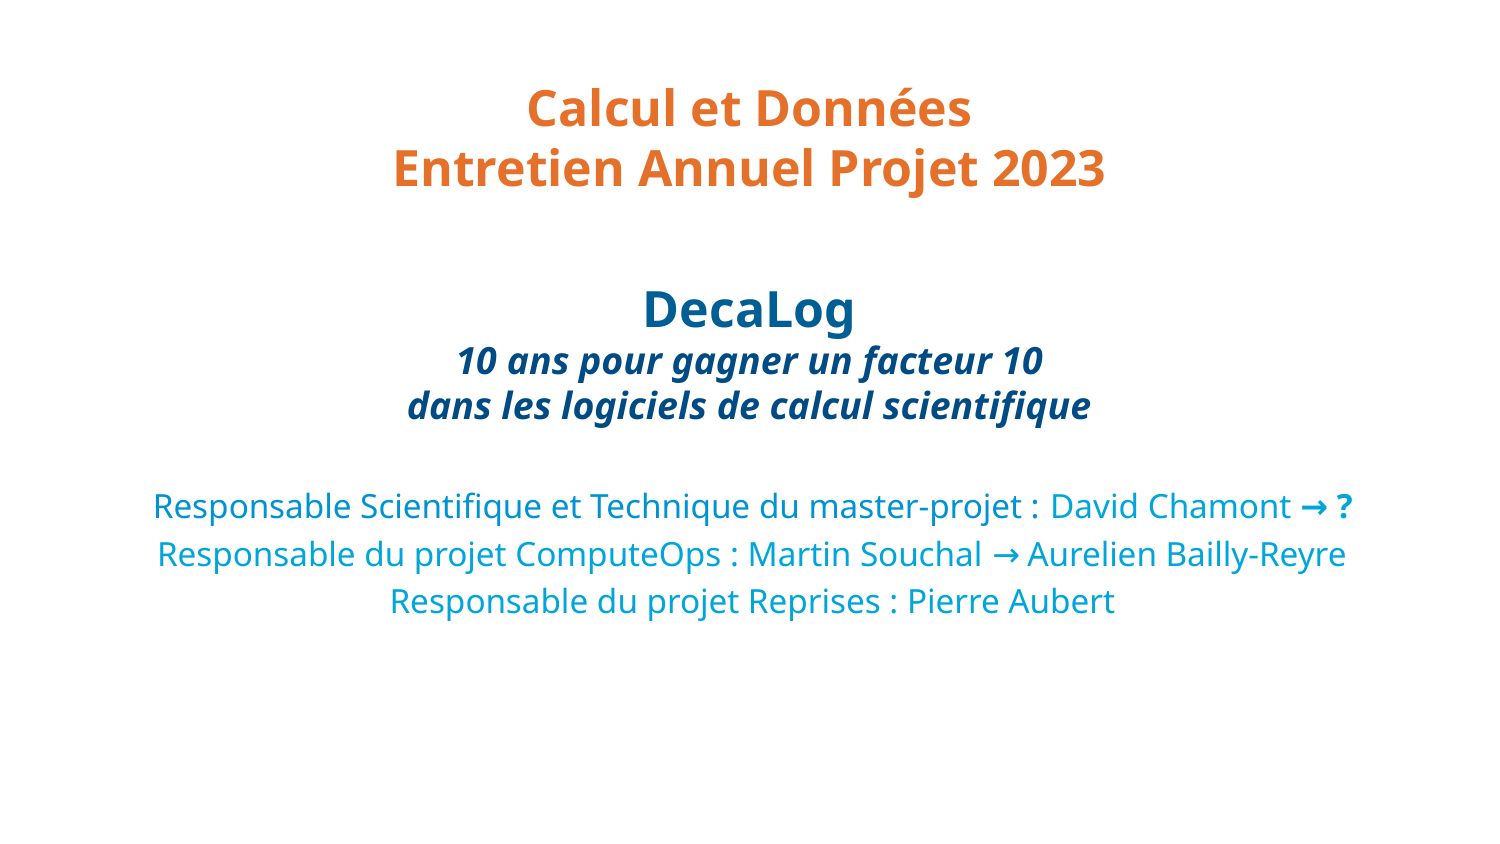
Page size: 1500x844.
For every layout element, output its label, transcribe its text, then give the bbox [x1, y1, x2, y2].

text_box Responsable Scientifique et Technique du master-projet : David Chamont → ? Responsable du projet ComputeOps : Martin Souchal → Aurelien Bailly-Reyre Responsable du projet Reprises : Pierre Aubert [59, 478, 1447, 675]
text_box DecaLog 10 ans pour gagner un facteur 10 dans les logiciels de calcul scientifique [112, 262, 1387, 443]
text_box Calcul et Données Entretien Annuel Projet 2023 [112, 46, 1387, 227]
